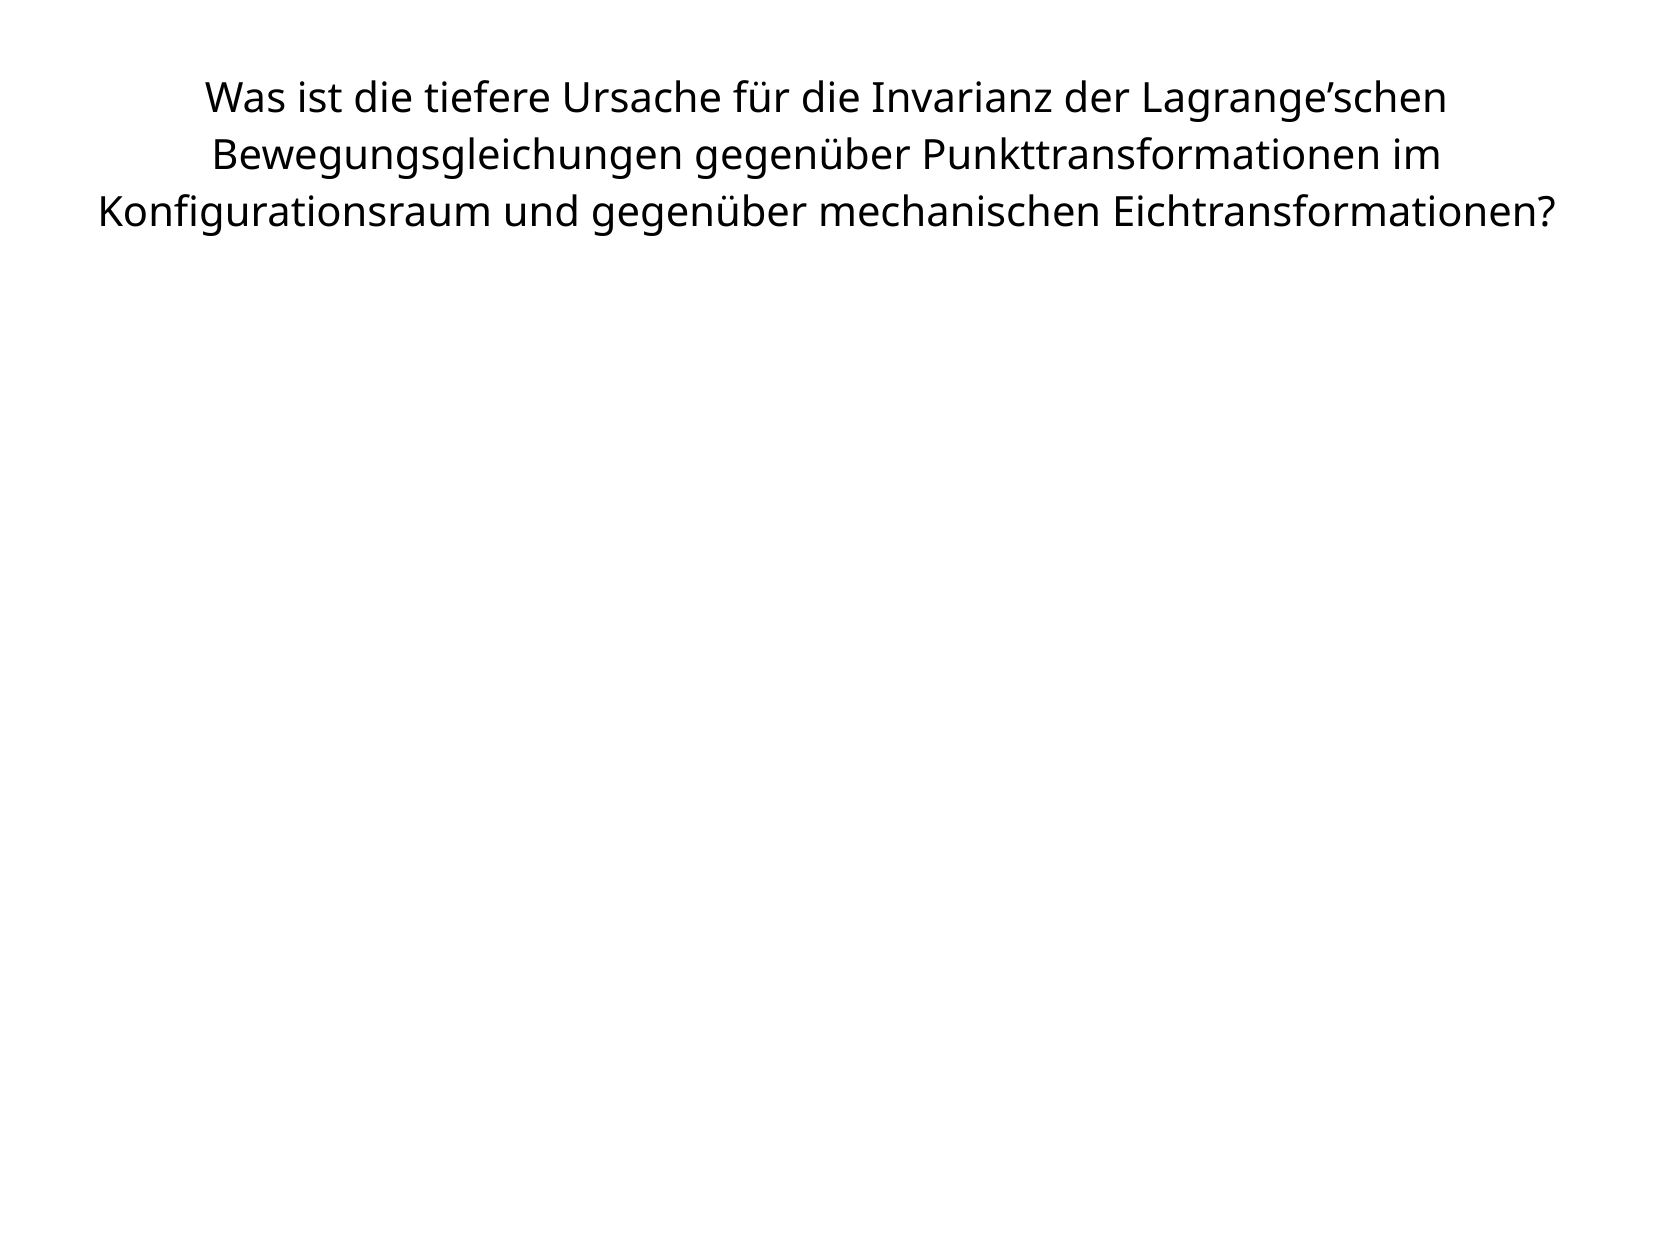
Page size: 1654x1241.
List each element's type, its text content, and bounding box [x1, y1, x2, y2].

title Was ist die tiefere Ursache für die Invarianz der Lagrange’schen Bewegungsgleichungen gegenüber Punkttransformationen im Konfigurationsraum und gegenüber mechanischen Eichtransformationen? [82, 49, 1571, 257]
